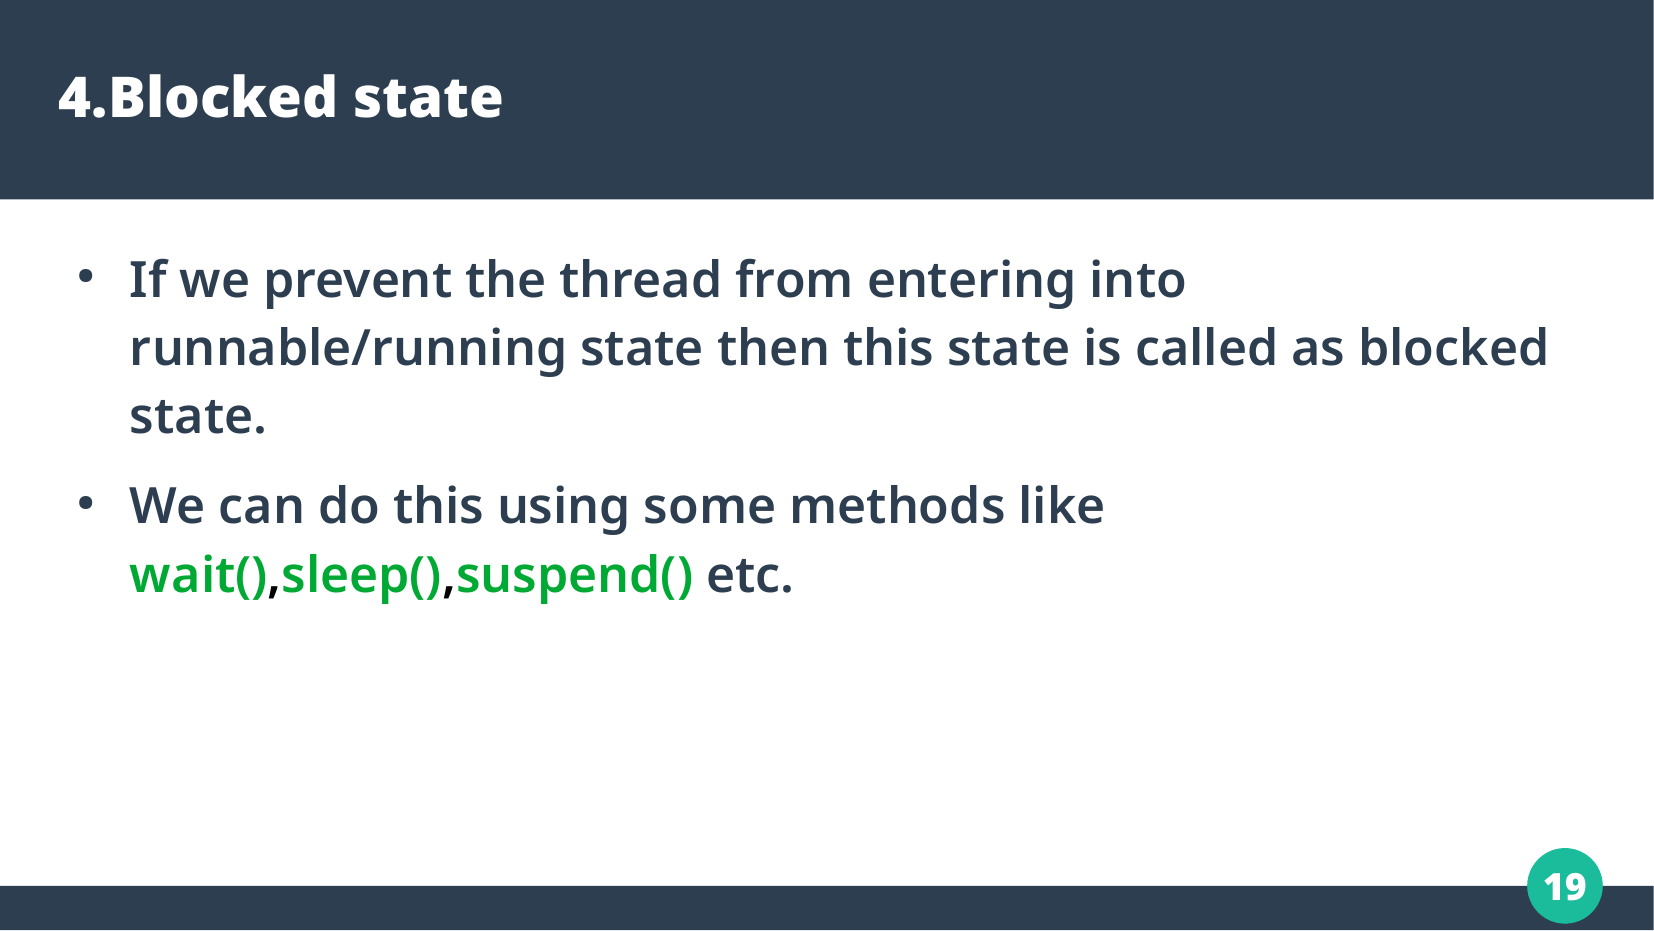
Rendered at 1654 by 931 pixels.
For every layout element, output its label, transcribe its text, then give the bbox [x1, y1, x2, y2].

list If we prevent the thread from entering into runnable/running state then this state is called as blocked state. We can do this using some methods like wait(),sleep(),suspend() etc. [59, 243, 1595, 864]
title 4.Blocked state [59, 37, 1595, 155]
